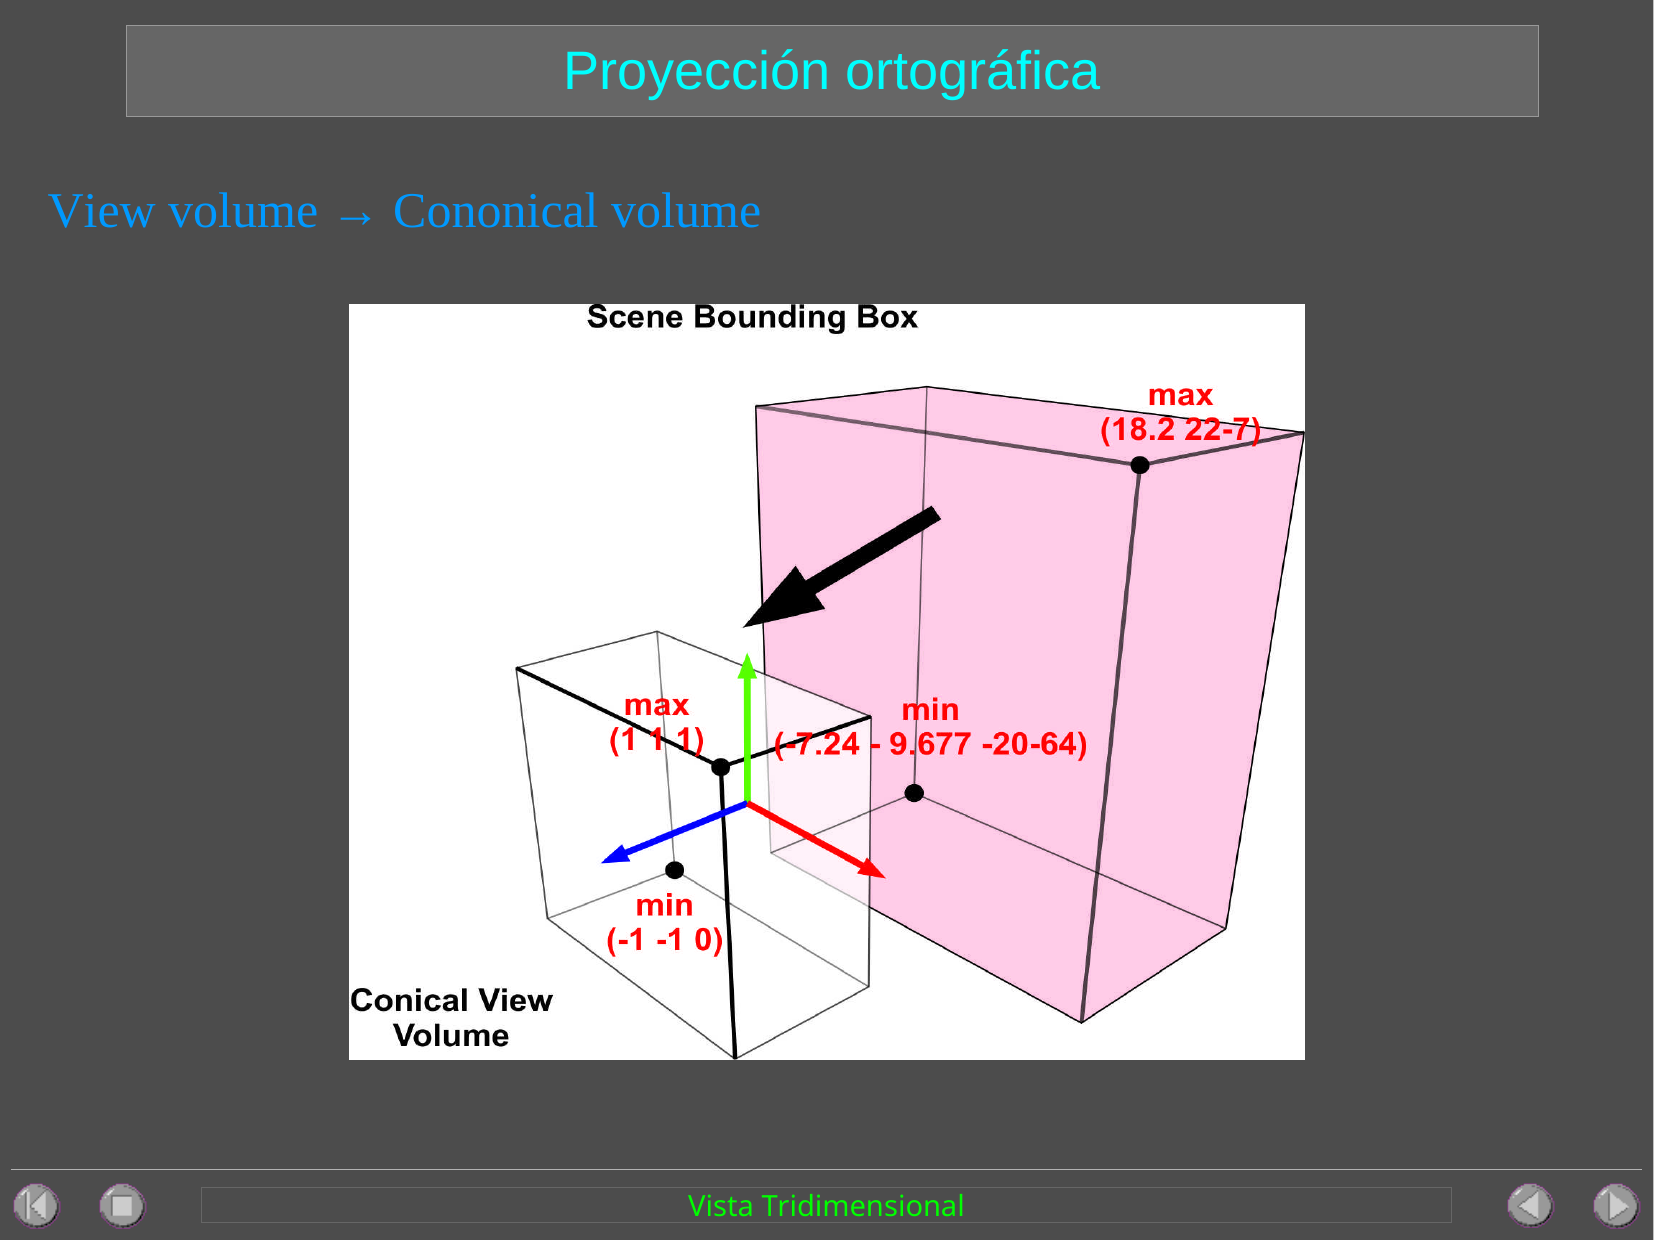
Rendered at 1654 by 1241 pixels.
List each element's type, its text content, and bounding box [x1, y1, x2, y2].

picture [1505, 1181, 1556, 1231]
picture [349, 304, 1305, 1060]
picture [11, 1181, 62, 1232]
title Proyección ortográfica [126, 25, 1539, 117]
text_box View volume → Cononical volume [47, 183, 1542, 244]
picture [1591, 1181, 1642, 1232]
picture [97, 1181, 148, 1232]
